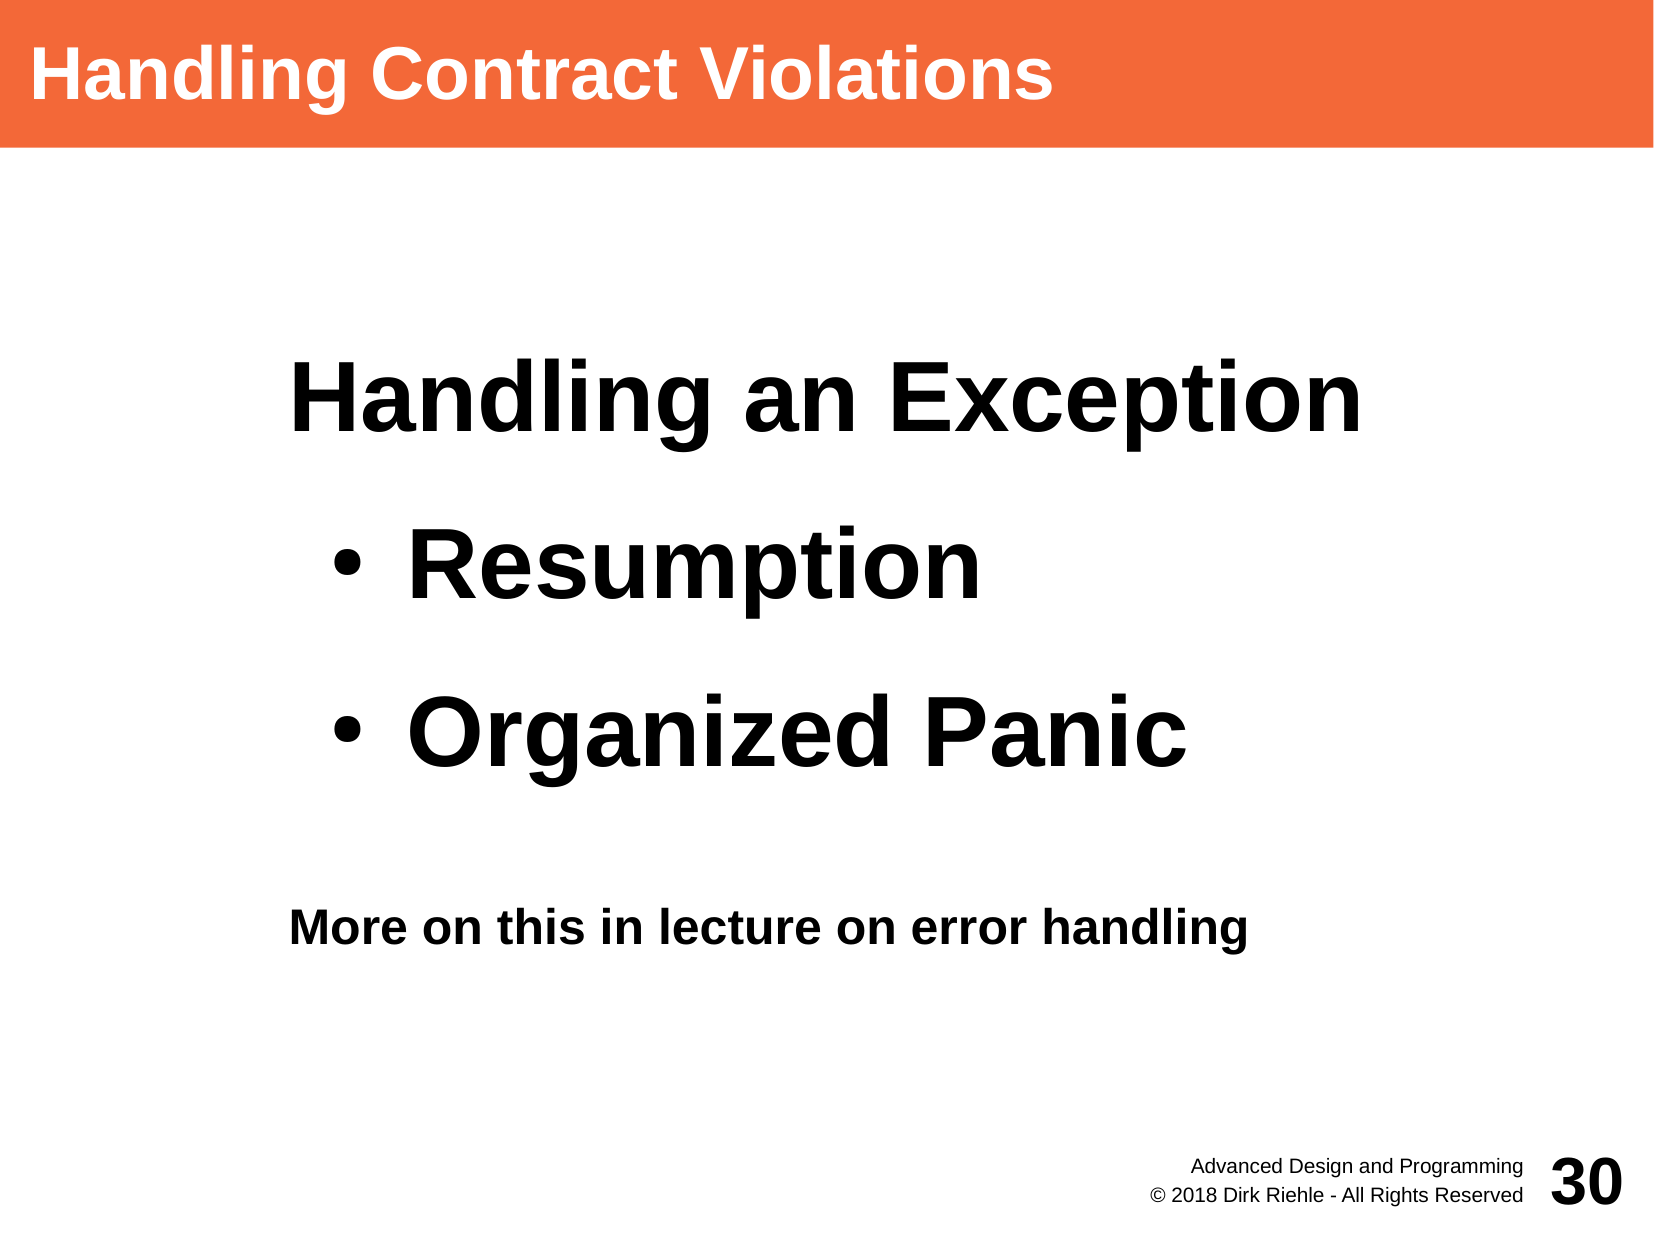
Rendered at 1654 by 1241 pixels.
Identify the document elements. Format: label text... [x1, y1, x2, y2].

title Handling Contract Violations [0, 0, 1654, 148]
subtitle Handling an Exception Resumption Organized Panic More on this in lecture on error handling [29, 177, 1625, 1063]
